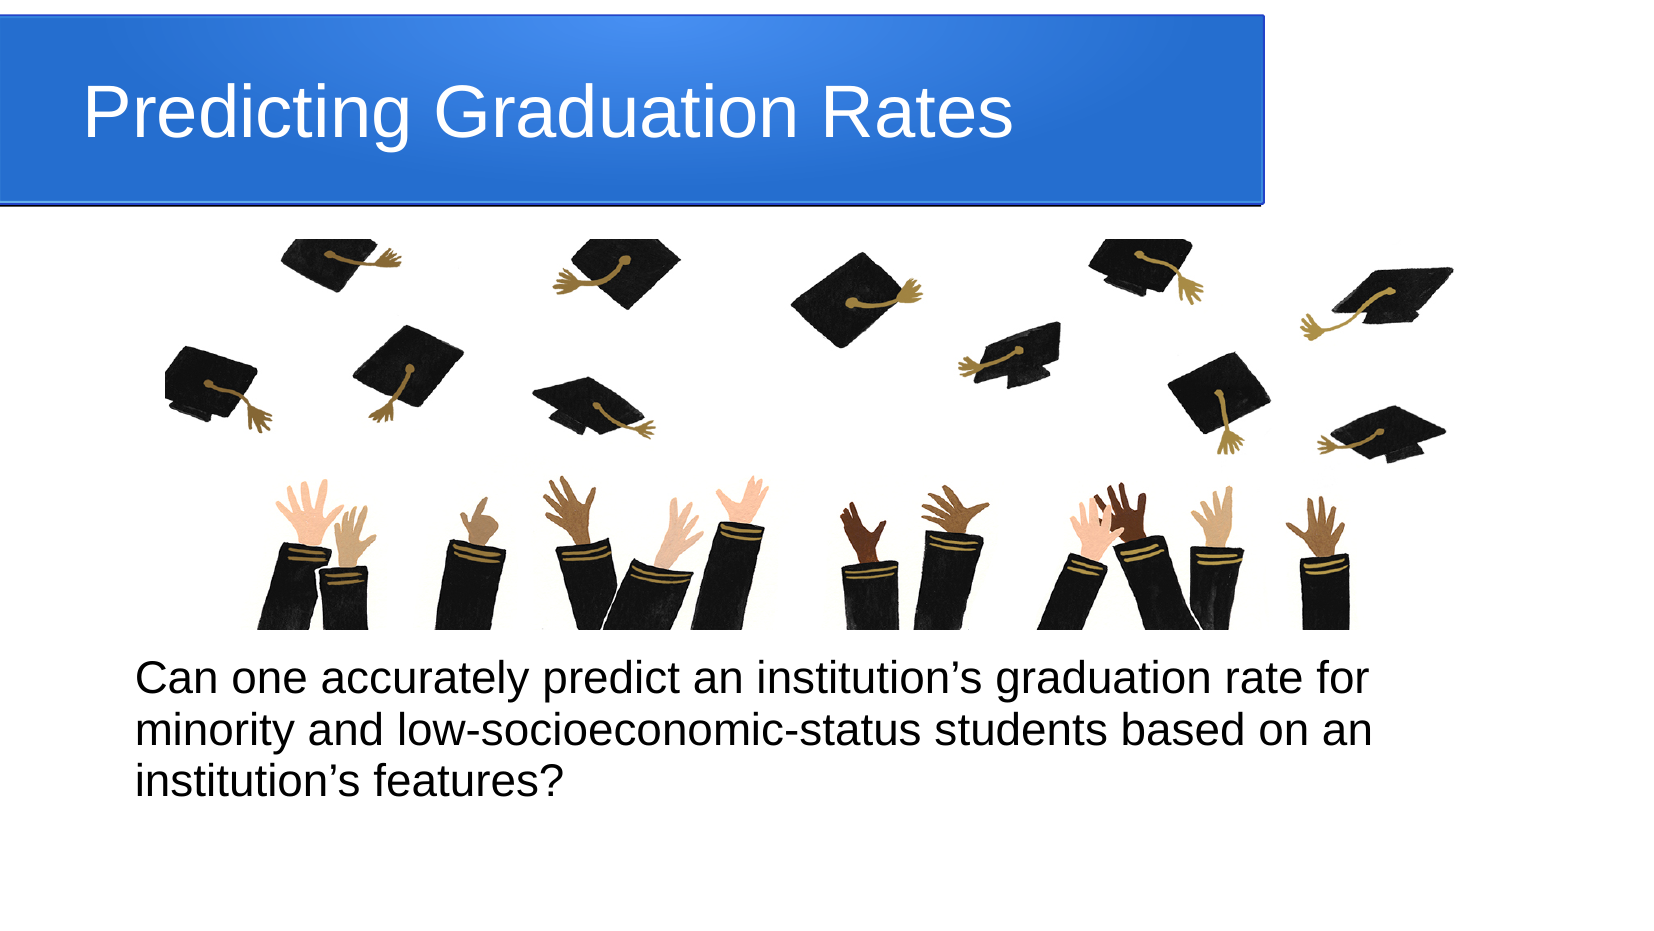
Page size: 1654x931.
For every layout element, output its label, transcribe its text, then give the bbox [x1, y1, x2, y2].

text_box Can one accurately predict an institution’s graduation rate for minority and low-socioeconomic-status students based on an institution’s features? [120, 645, 1486, 814]
title Predicting Graduation Rates [82, 35, 1235, 189]
picture [165, 239, 1462, 631]
